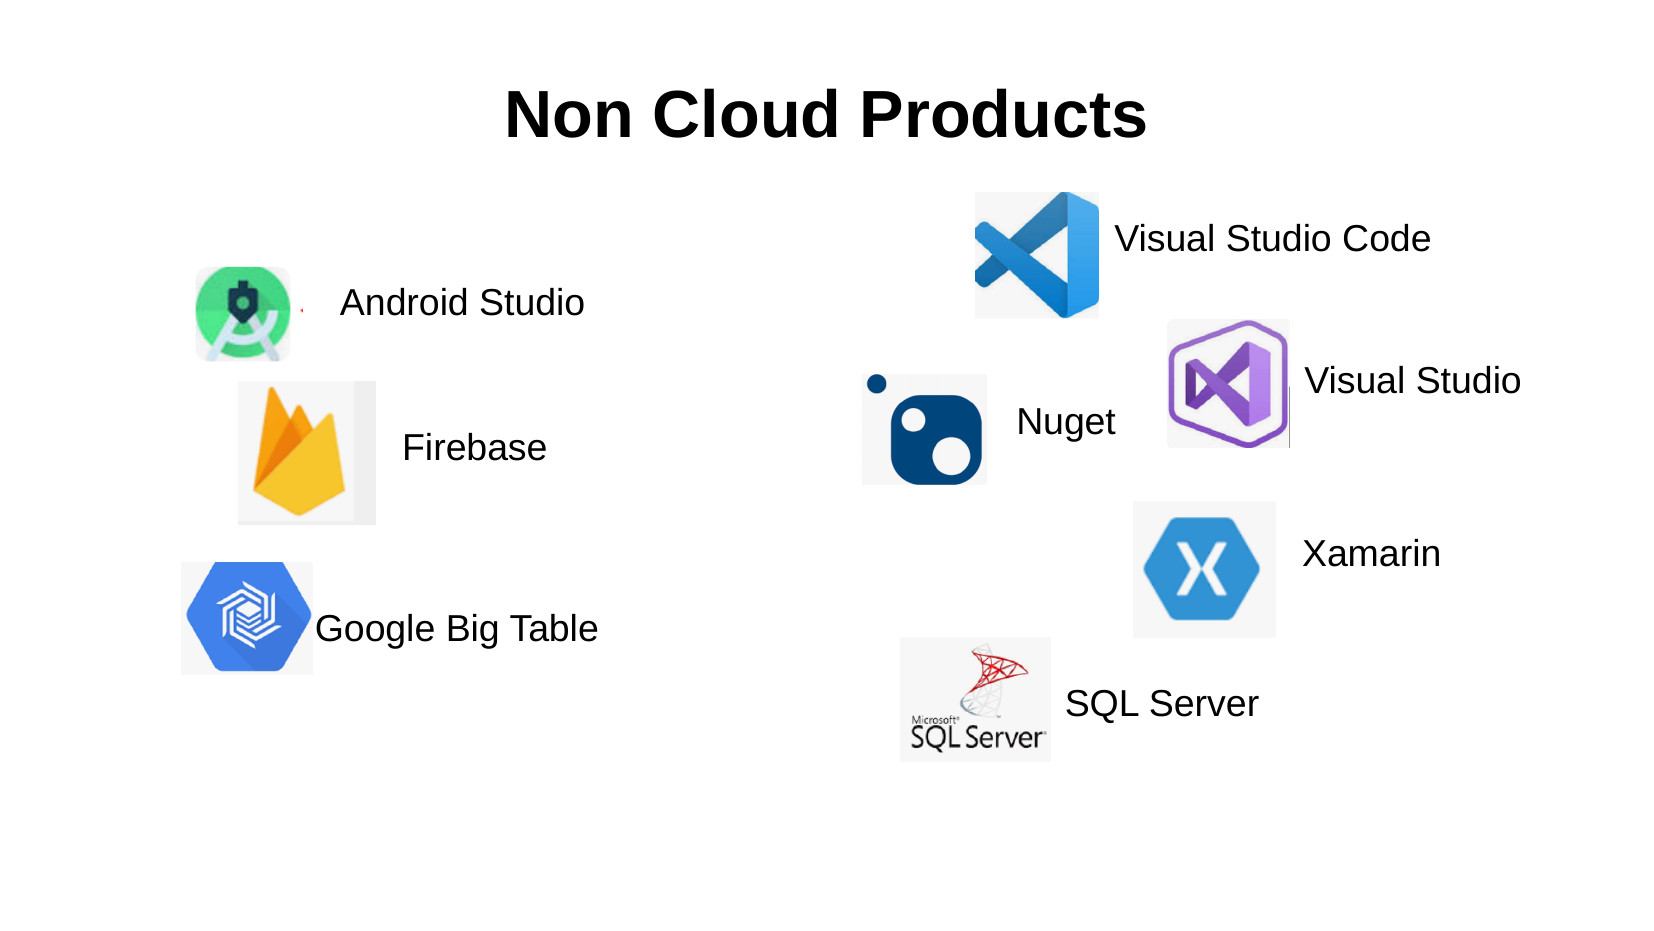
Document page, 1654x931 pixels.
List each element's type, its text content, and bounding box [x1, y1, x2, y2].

picture [862, 374, 987, 488]
picture [187, 262, 303, 369]
text_box Xamarin [1287, 525, 1463, 582]
text_box Visual Studio Code [1100, 210, 1447, 268]
text_box Visual Studio [1289, 352, 1537, 410]
picture [238, 381, 376, 526]
picture [181, 562, 313, 676]
title Non Cloud Products [82, 37, 1571, 193]
text_box SQL Server [1050, 675, 1276, 732]
picture [1133, 501, 1276, 638]
text_box Android Studio [325, 274, 601, 332]
text_box Nuget [1001, 393, 1249, 451]
picture [975, 192, 1100, 321]
picture [900, 637, 1051, 762]
text_box Google Big Table [300, 600, 638, 657]
text_box Firebase [387, 418, 563, 476]
picture [1162, 314, 1290, 451]
